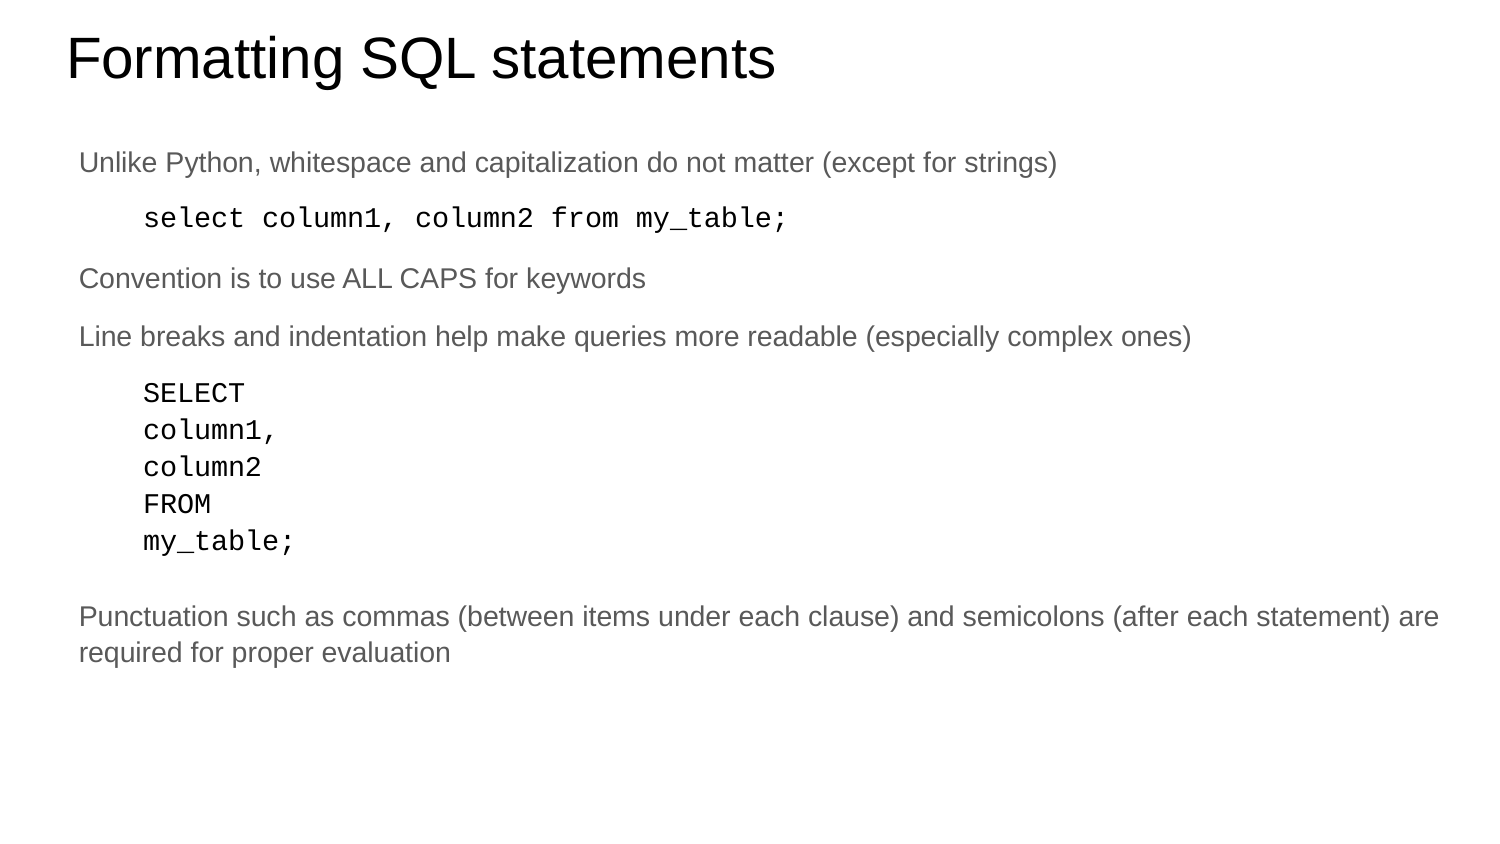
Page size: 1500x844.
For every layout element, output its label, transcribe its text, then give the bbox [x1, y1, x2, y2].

list Unlike Python, whitespace and capitalization do not matter (except for strings) select column1, column2 from my_table; Convention is to use ALL CAPS for keywords Line breaks and indentation help make queries more readable (especially complex ones) SELECT column1, column2 FROM my_table; Punctuation such as commas (between items under each clause) and semicolons (after each statement) are required for proper evaluation [63, 126, 1462, 687]
title Formatting SQL statements [51, 10, 1449, 113]
